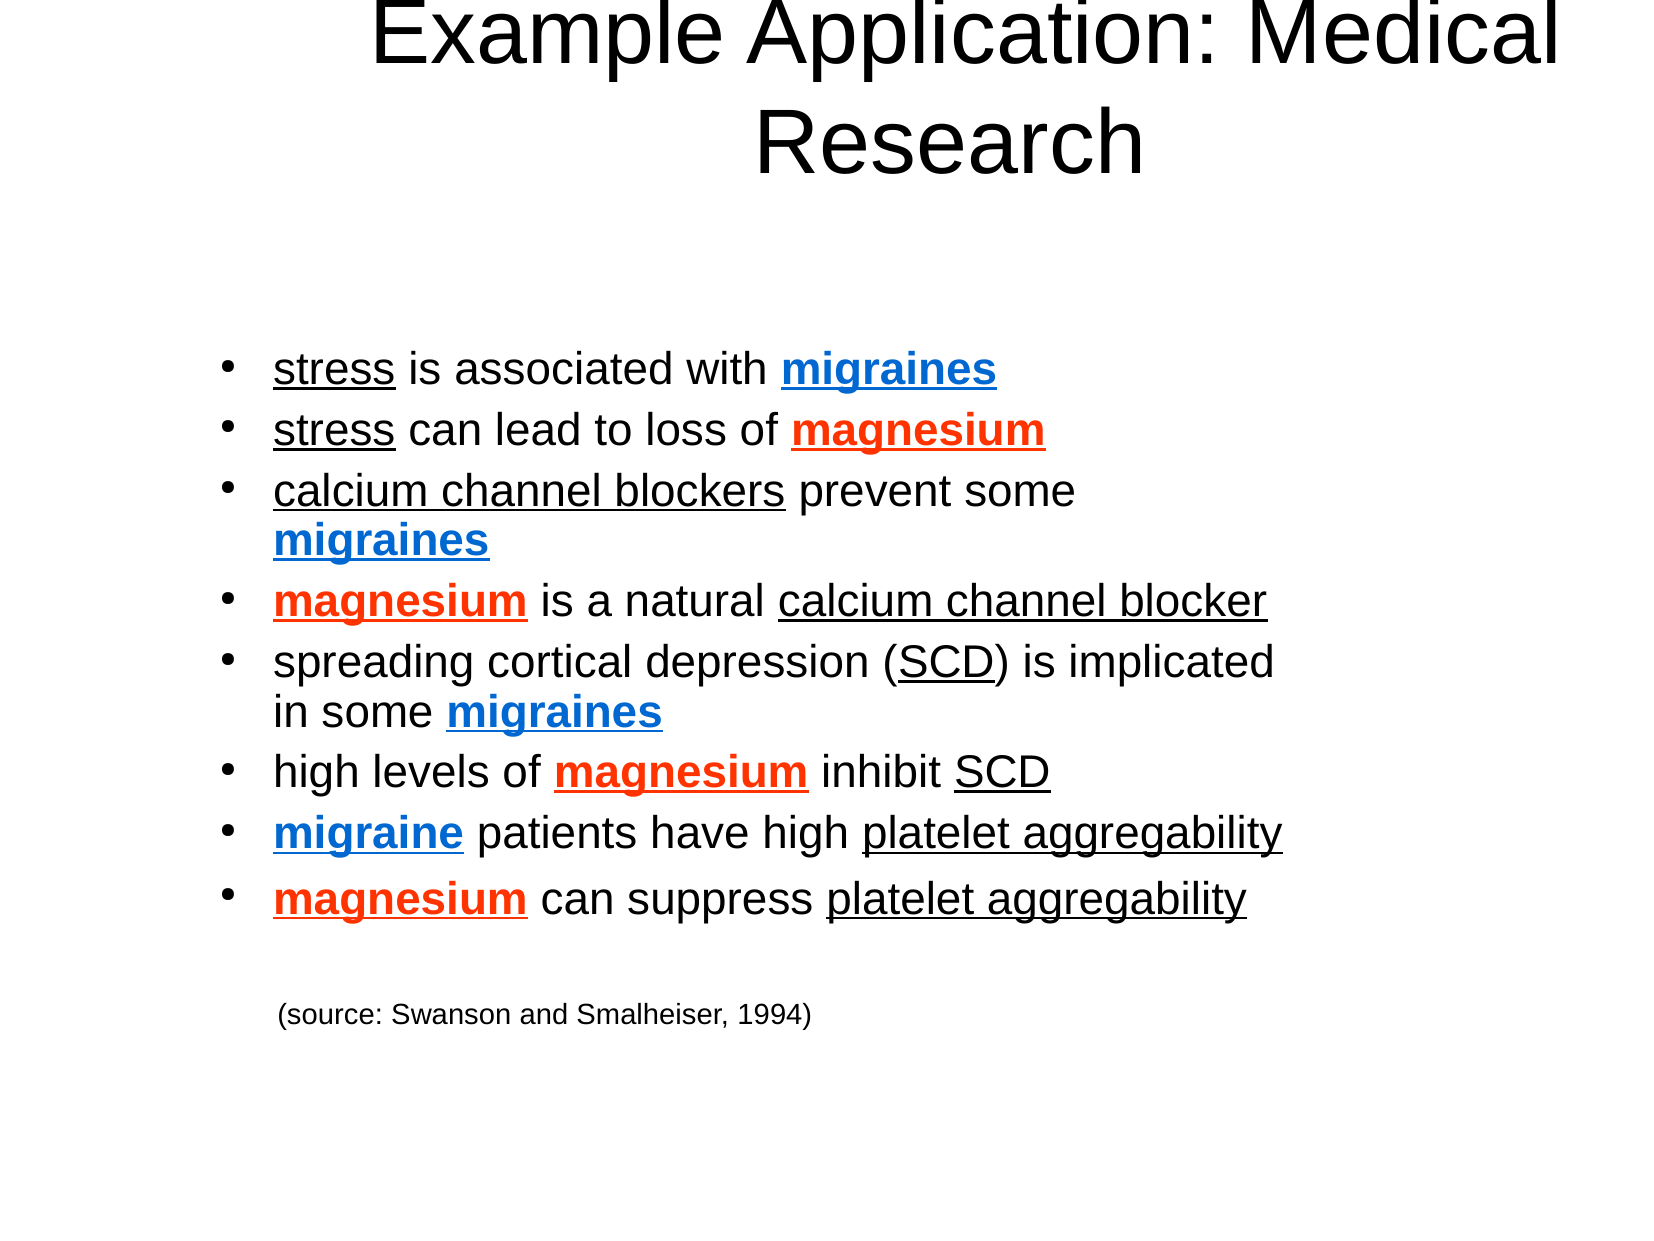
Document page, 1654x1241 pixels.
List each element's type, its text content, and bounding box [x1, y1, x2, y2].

title Example Application: Medical Research [275, 0, 1626, 200]
list stress is associated with migraines stress can lead to loss of magnesium calcium channel blockers prevent some migraines magnesium is a natural calcium channel blocker spreading cortical depression (SCD) is implicated in some migraines high levels of magnesium inhibit SCD migraine patients have high platelet aggregability magnesium can suppress platelet aggregability (source: Swanson and Smalheiser, 1994) [187, 337, 1311, 1077]
